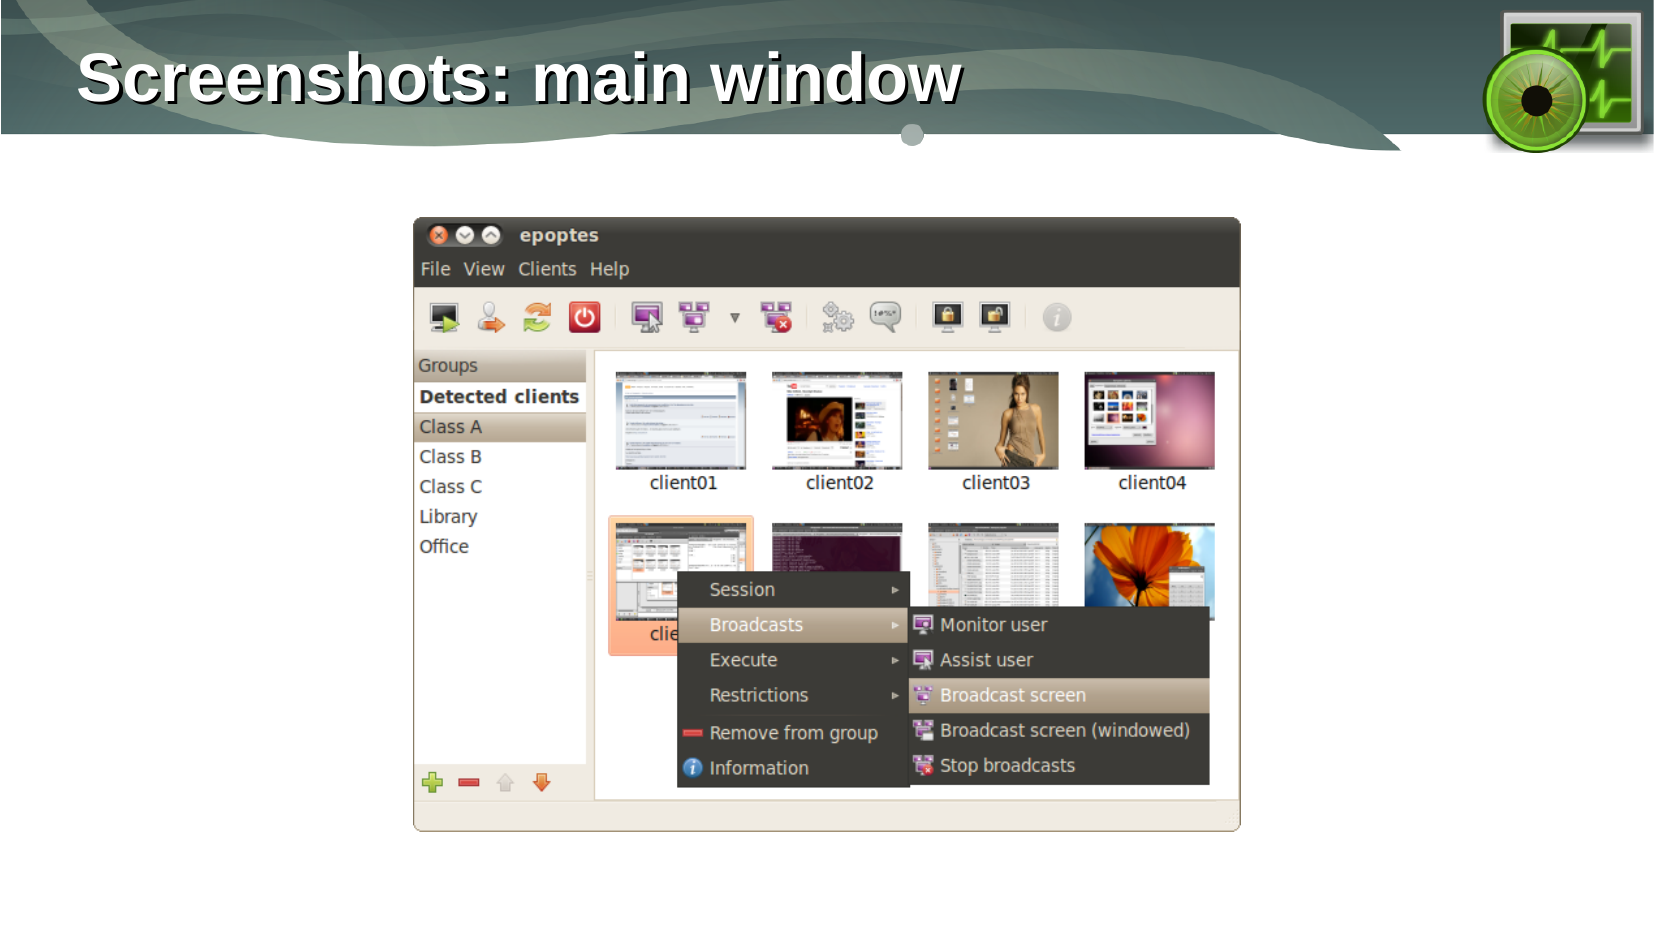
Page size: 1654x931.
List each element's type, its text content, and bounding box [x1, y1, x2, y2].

title Screenshots: main window [76, 0, 1565, 156]
picture [0, 0, 1654, 931]
